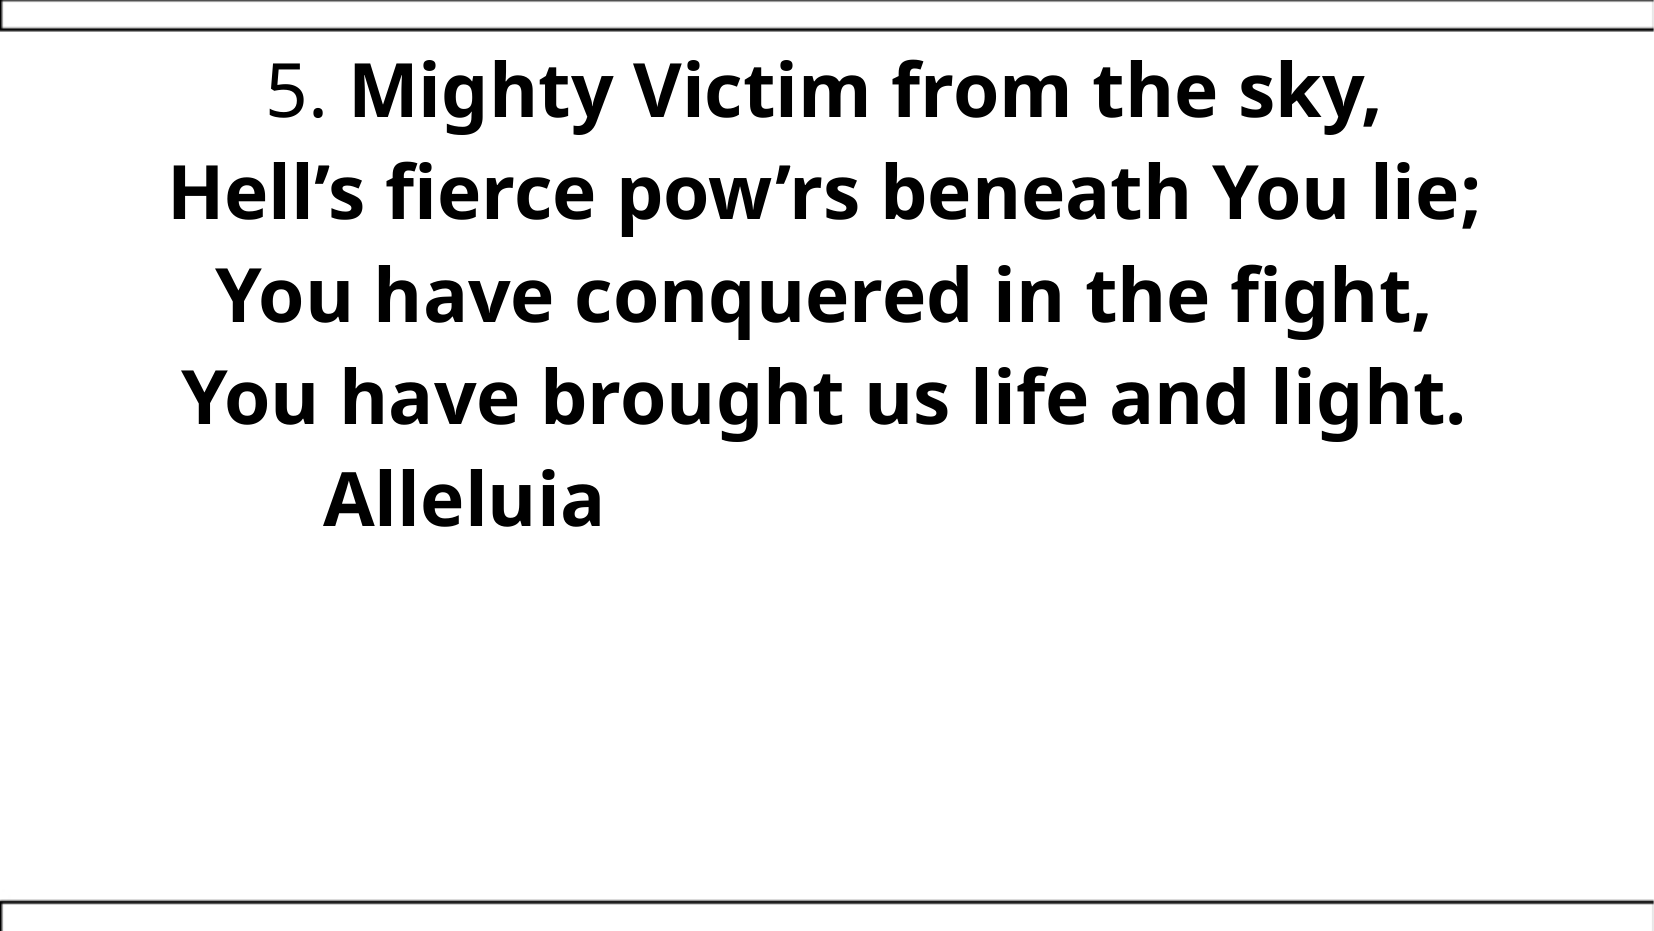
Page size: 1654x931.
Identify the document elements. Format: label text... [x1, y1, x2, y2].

text_box 5. Mighty Victim from the sky, Hell’s fierce pow’rs beneath You lie; You have conquered in the fight, You have brought us life and light. Alleluia [75, 30, 1576, 544]
picture [0, 0, 1654, 931]
